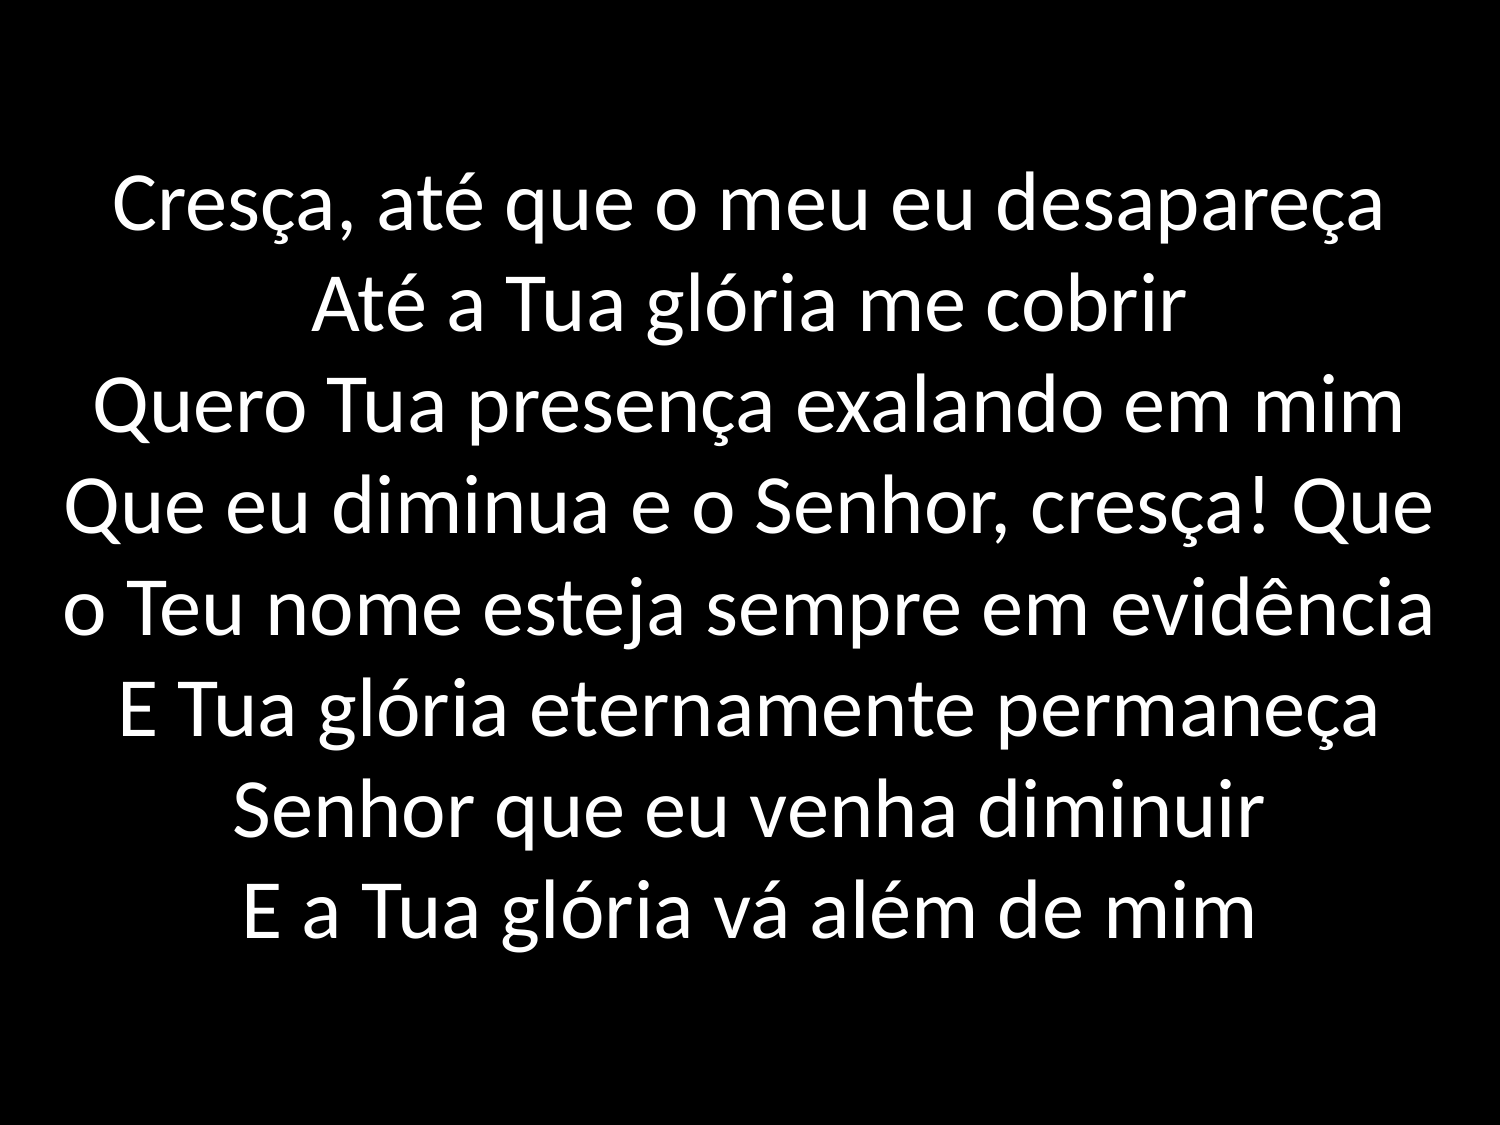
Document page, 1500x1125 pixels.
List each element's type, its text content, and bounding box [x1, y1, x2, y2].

title Cresça, até que o meu eu desapareça Até a Tua glória me cobrir Quero Tua presença exalando em mim Que eu diminua e o Senhor, cresça! Que o Teu nome esteja sempre em evidência E Tua glória eternamente permaneça Senhor que eu venha diminuir E a Tua glória vá além de mim [46, 23, 1454, 1079]
